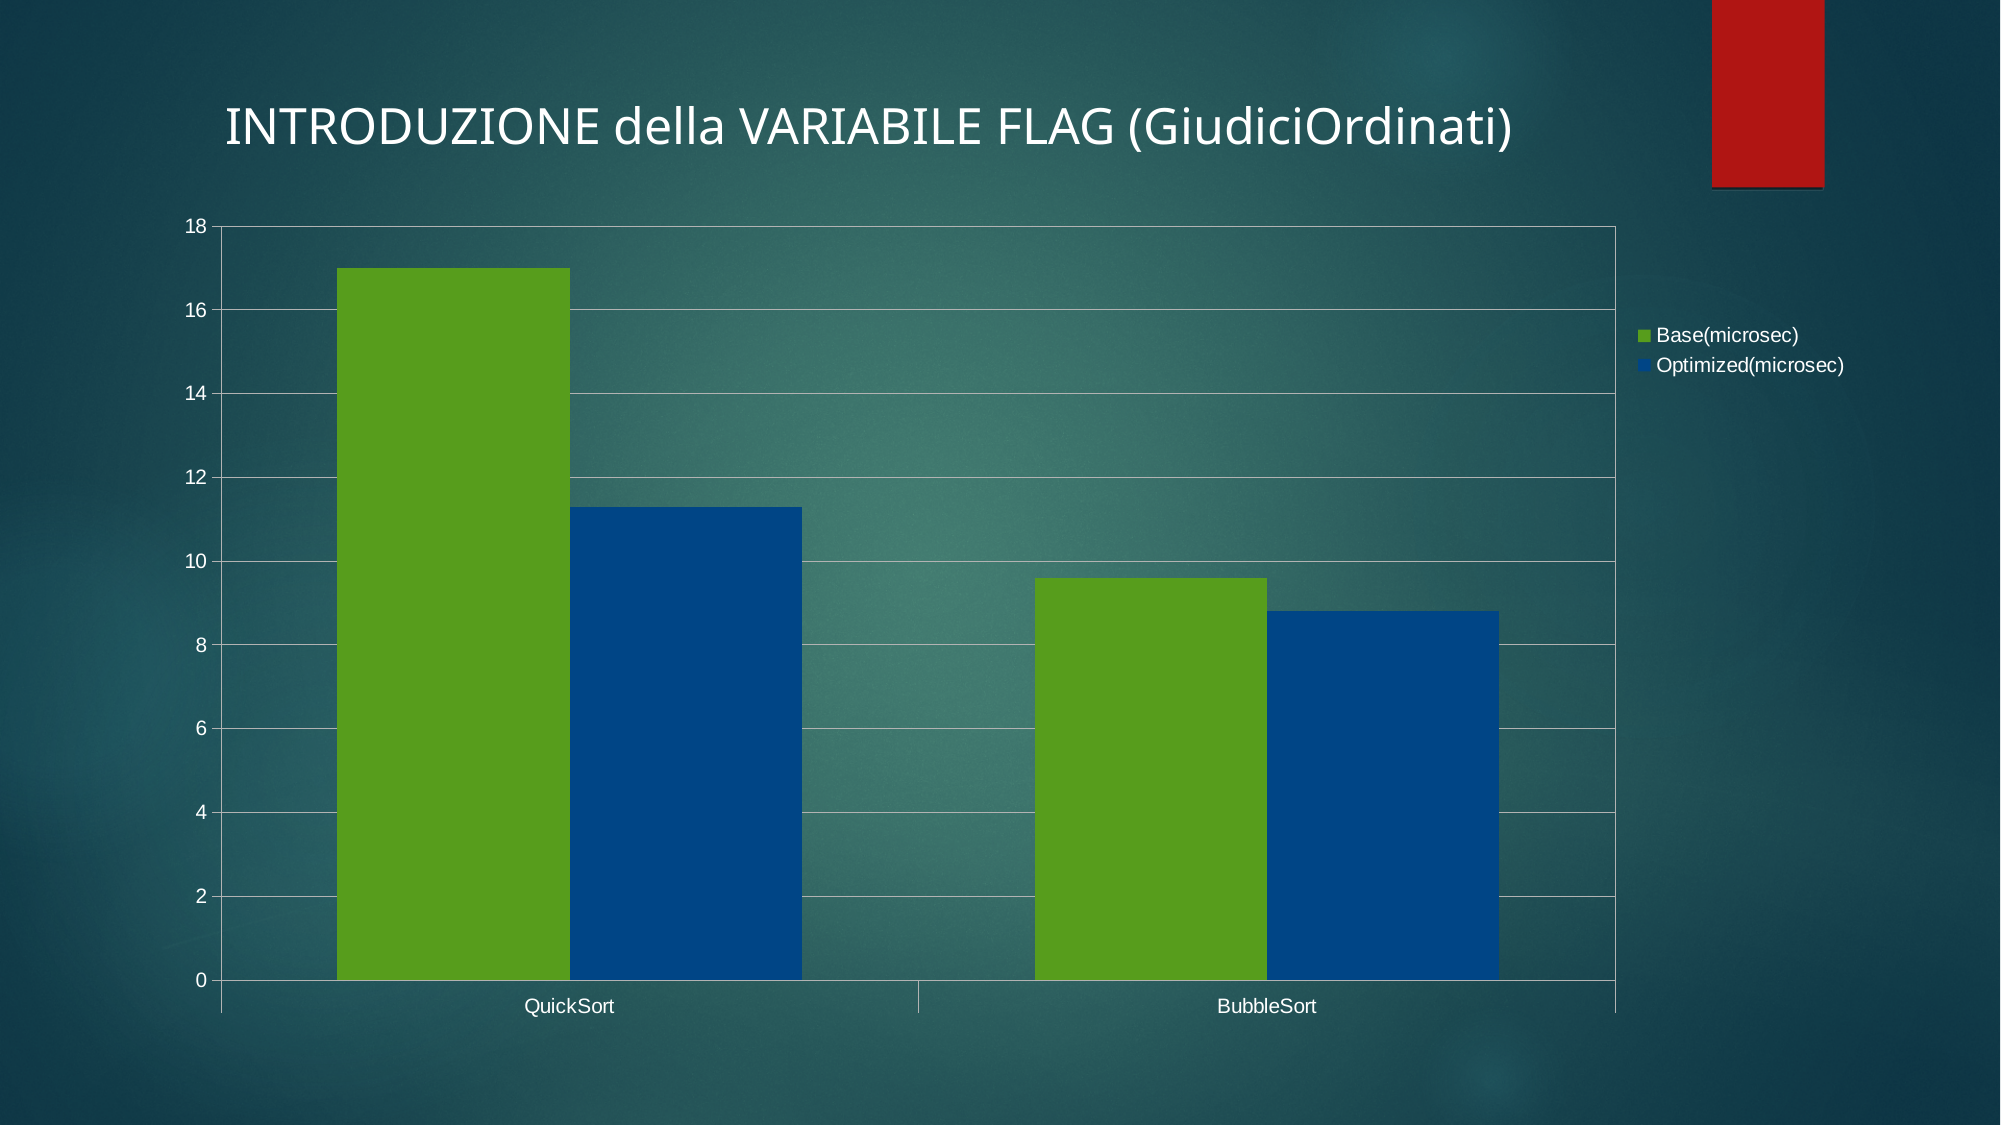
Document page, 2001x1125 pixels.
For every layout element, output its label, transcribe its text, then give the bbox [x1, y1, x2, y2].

picture [0, 0, 2001, 1125]
chart [150, 197, 1883, 1036]
title INTRODUZIONE della VARIABILE FLAG (GiudiciOrdinati) [225, 10, 1768, 240]
